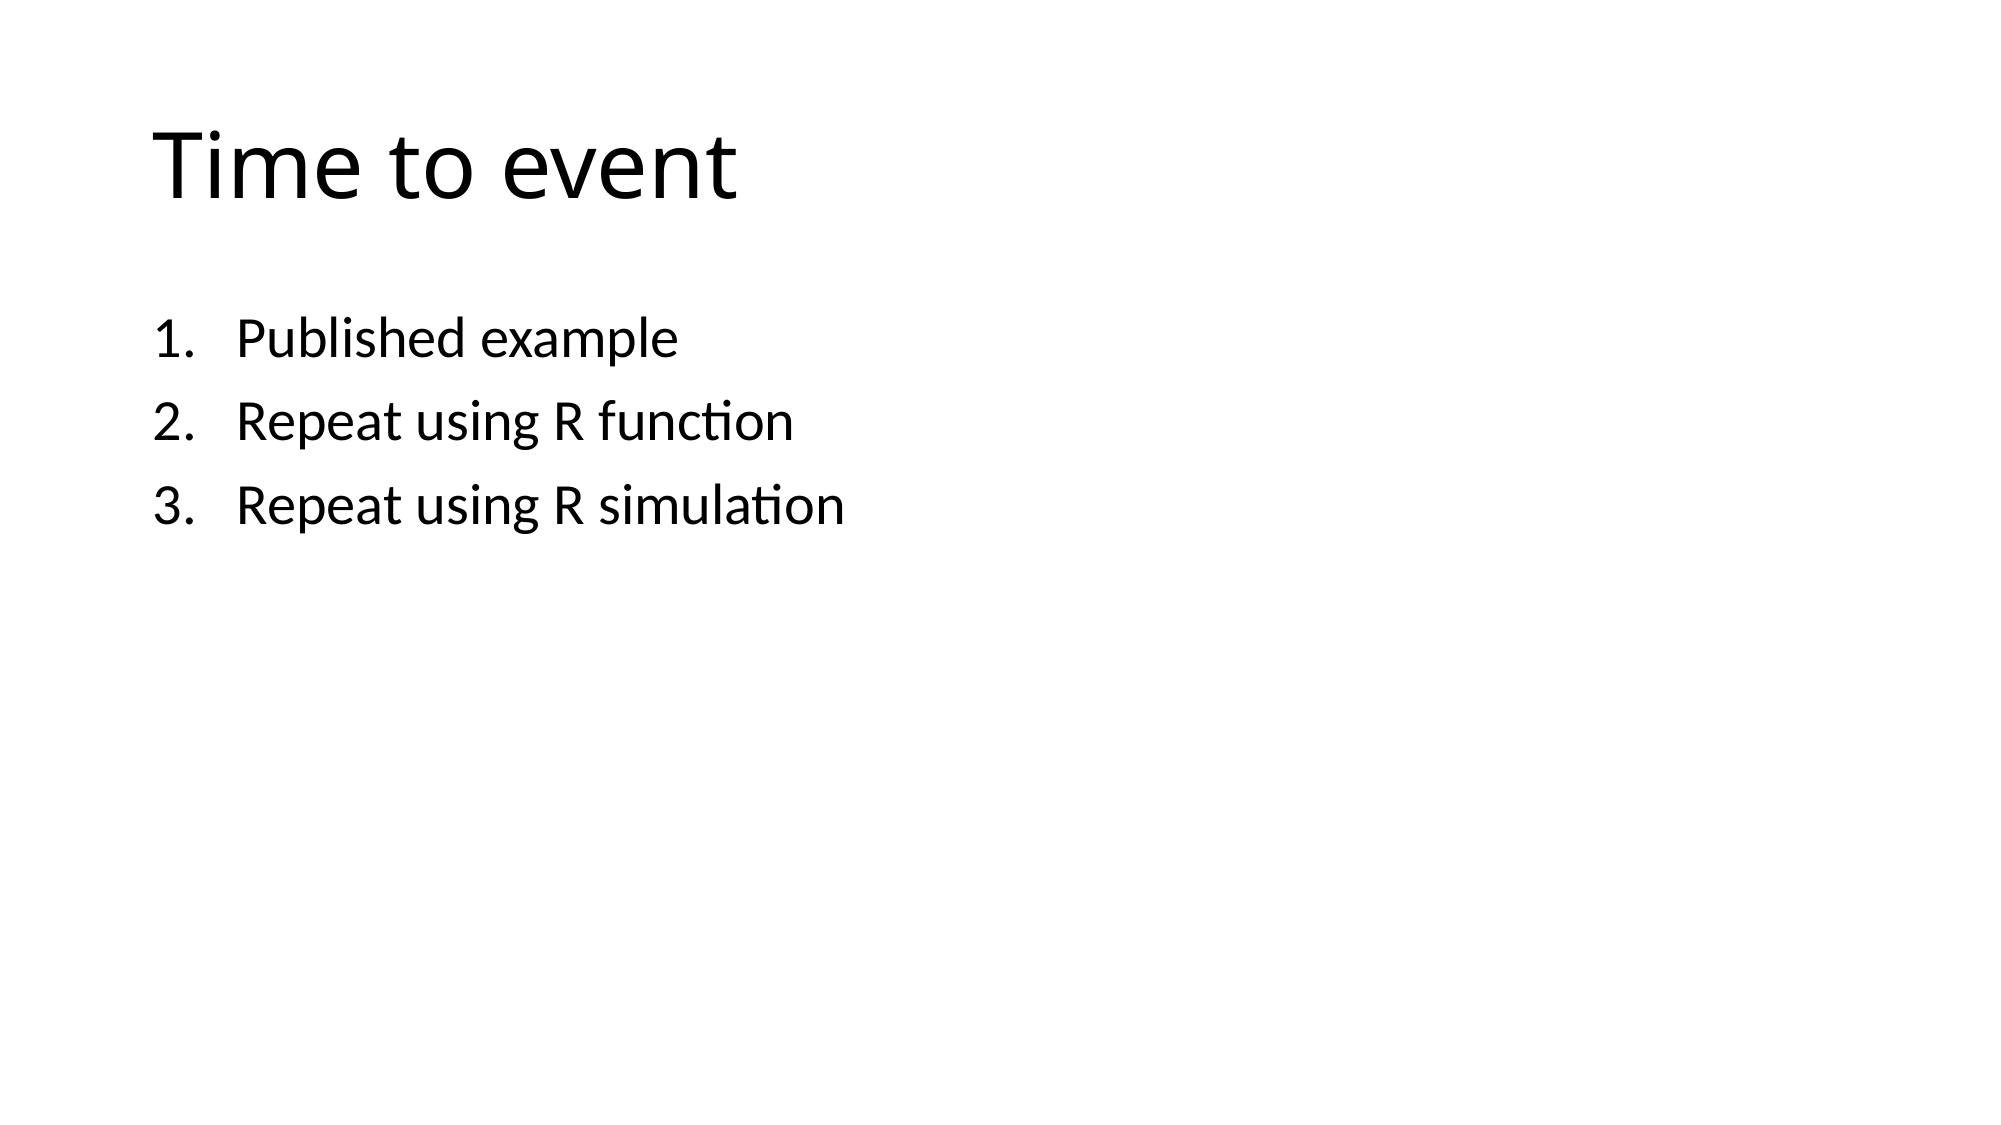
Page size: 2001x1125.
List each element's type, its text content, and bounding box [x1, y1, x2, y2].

title Time to event [137, 59, 1863, 278]
list Published example Repeat using R function Repeat using R simulation [137, 299, 1863, 1014]
